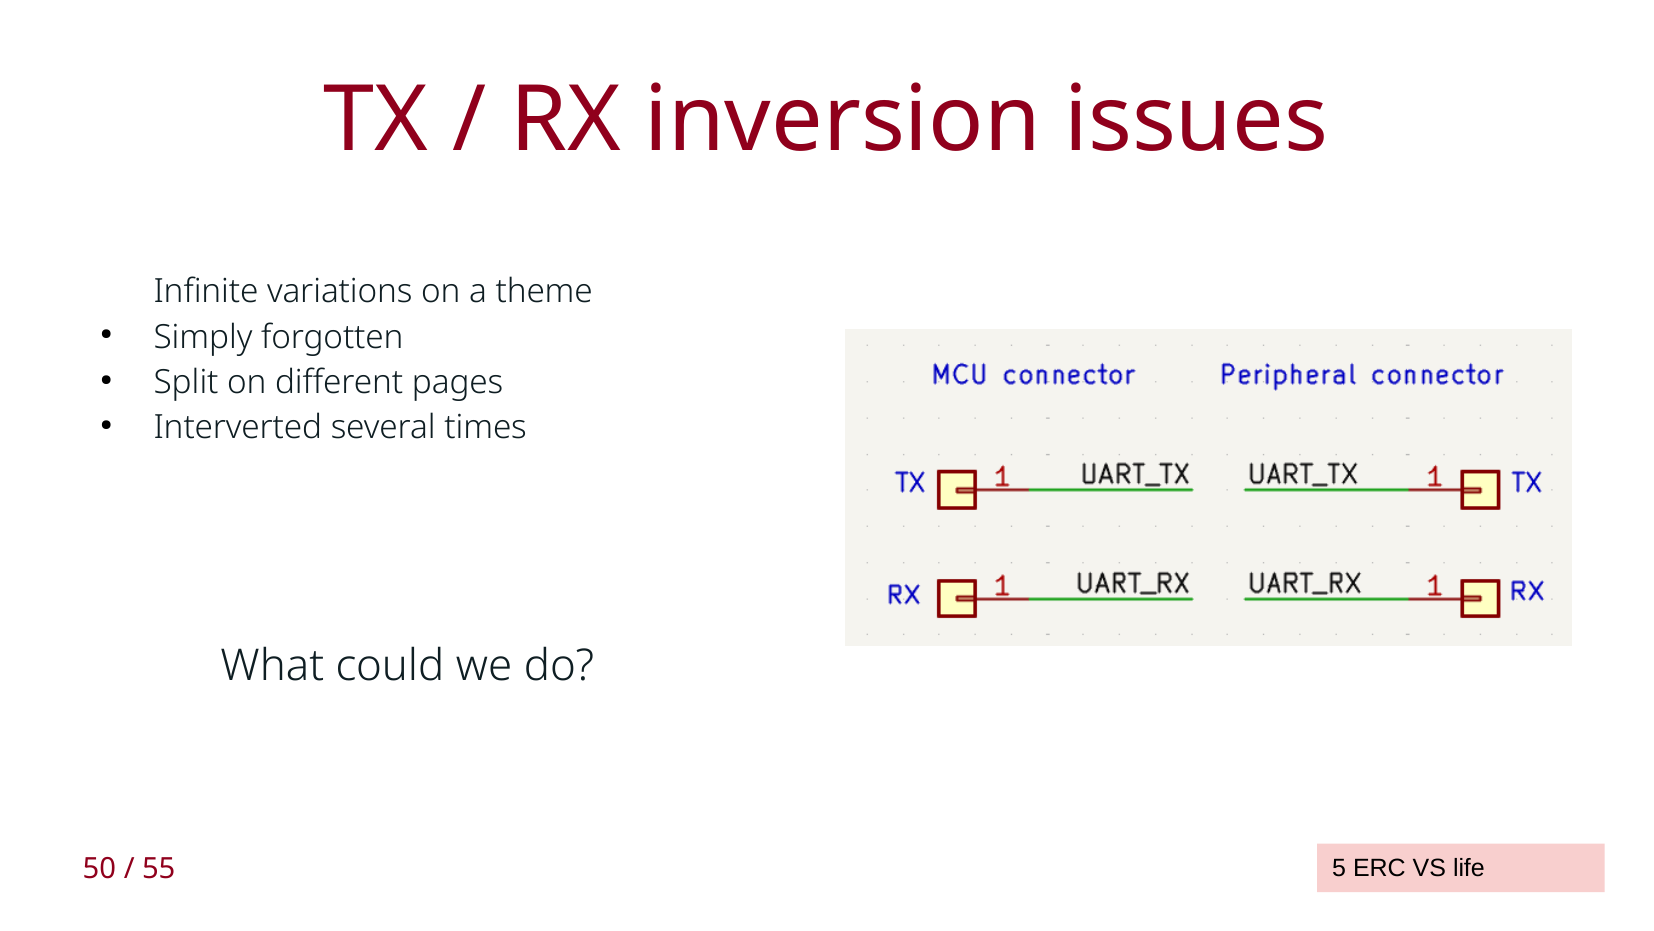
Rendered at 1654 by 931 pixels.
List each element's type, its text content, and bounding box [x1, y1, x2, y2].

list Infinite variations on a theme Simply forgotten Split on different pages Interverted several times [82, 267, 809, 758]
title TX / RX inversion issues [82, 37, 1571, 193]
picture [845, 302, 1572, 673]
list What could we do? [149, 633, 803, 738]
text_box 5 ERC VS life [1317, 843, 1605, 893]
